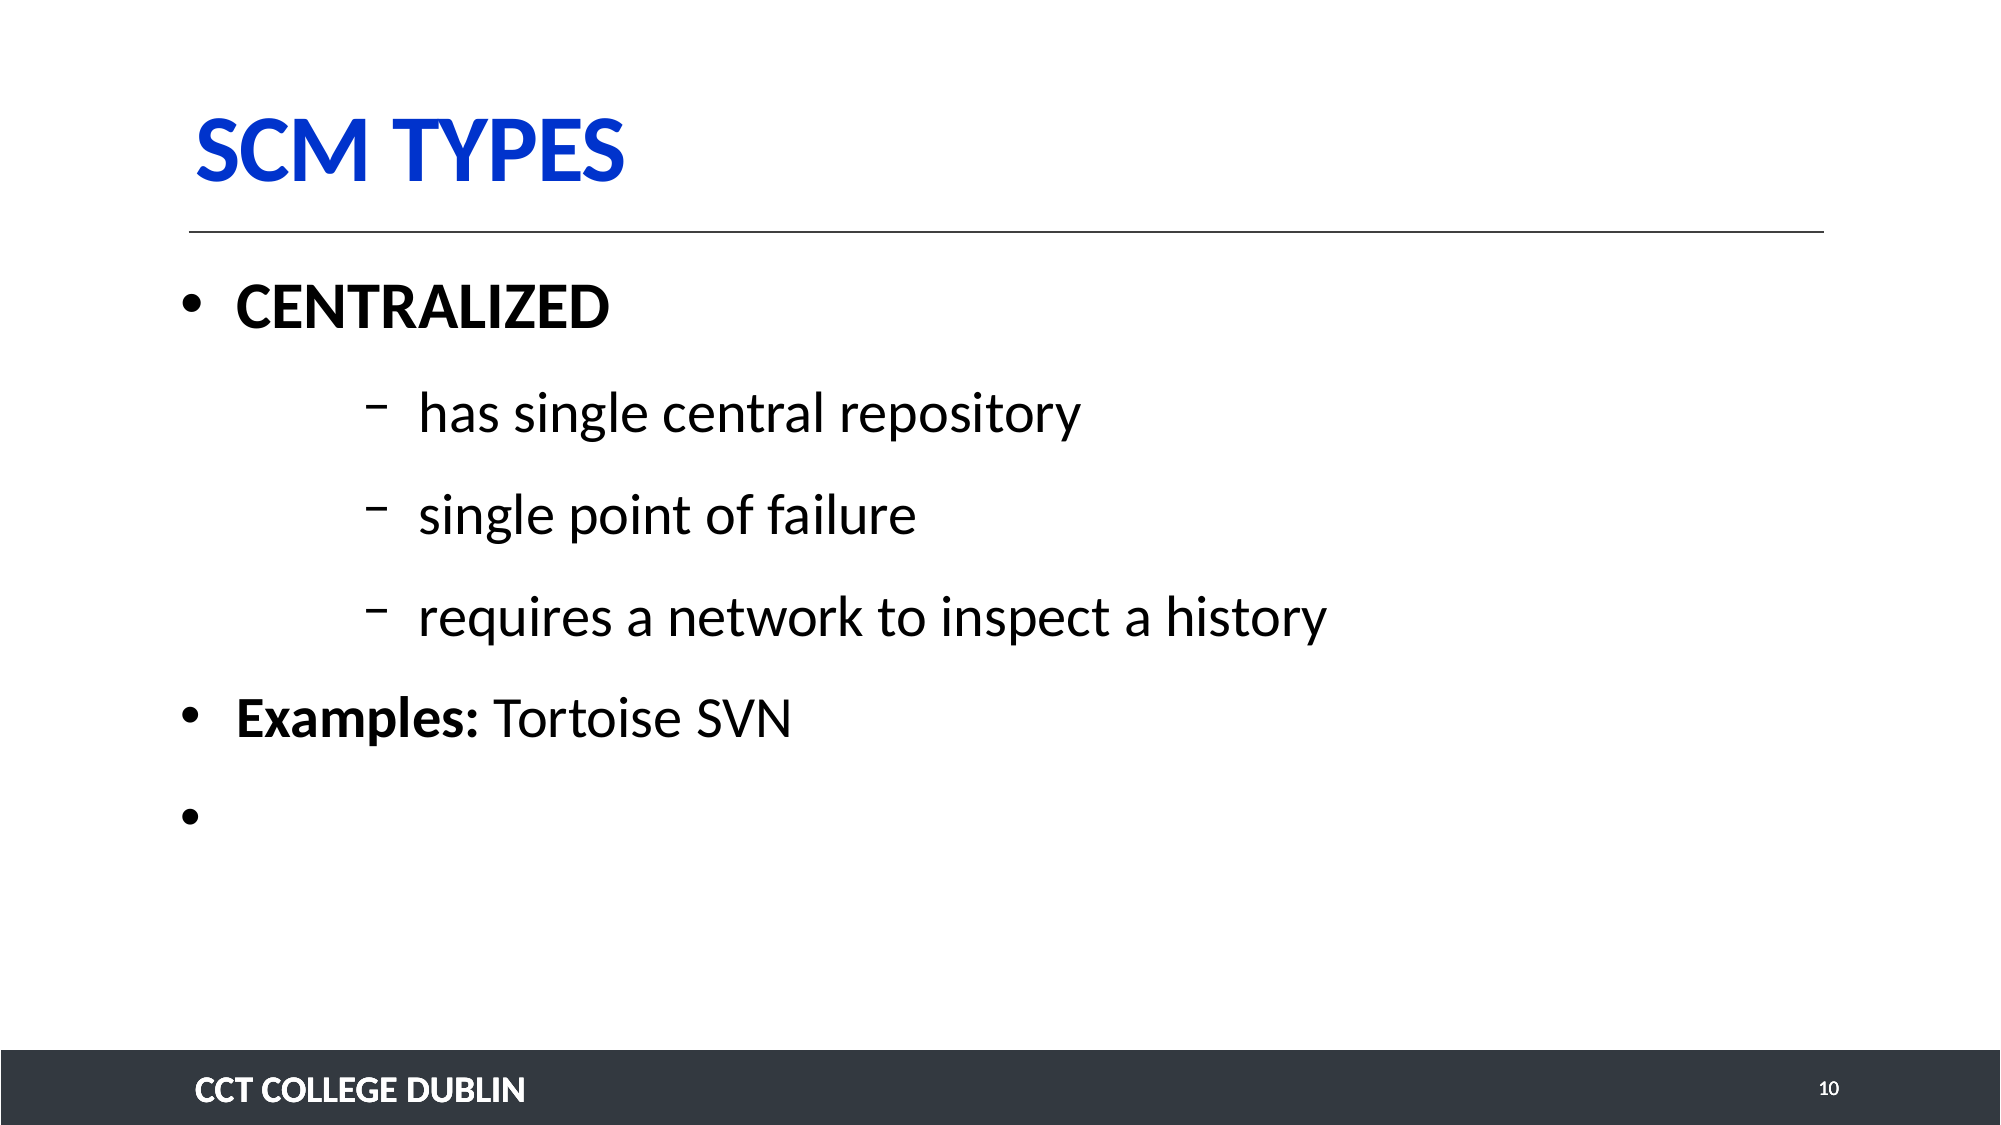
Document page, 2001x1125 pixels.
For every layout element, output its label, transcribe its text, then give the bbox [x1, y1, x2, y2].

text_box CCT COLLEGE DUBLIN [180, 1057, 1299, 1118]
text_box [1803, 1057, 1932, 1118]
list CENTRALIZED has single central repository single point of failure requires a network to inspect a history Examples: Tortoise SVN [180, 246, 1831, 1043]
title SCM TYPES [180, 7, 1831, 211]
